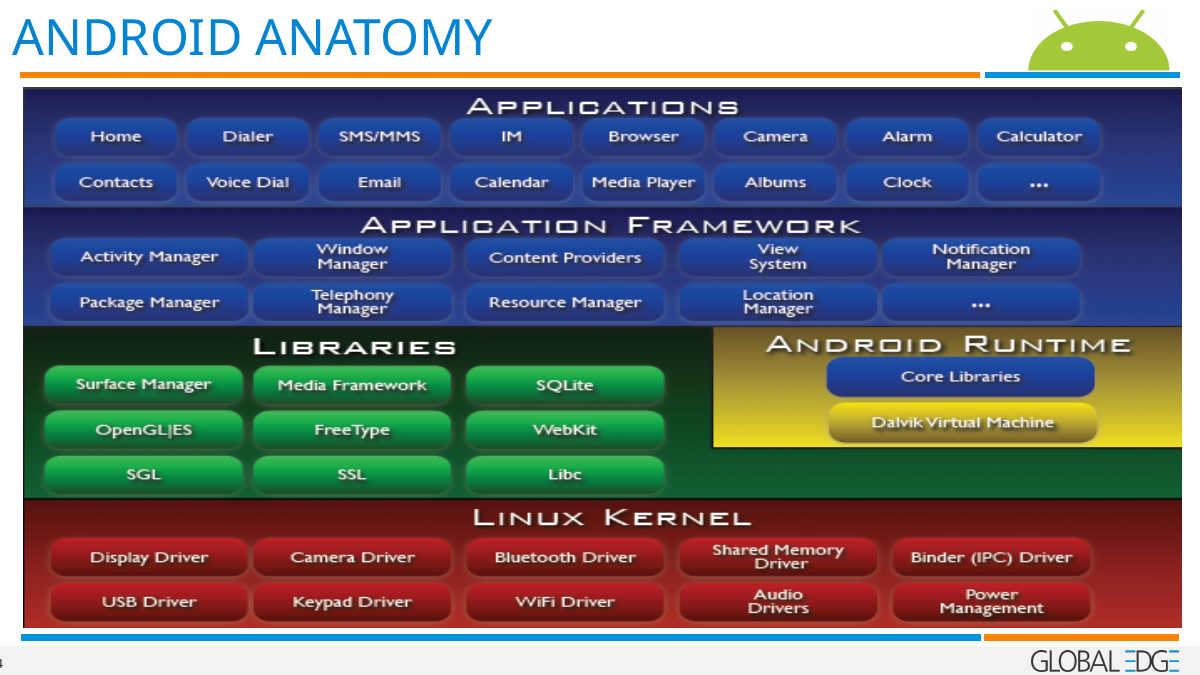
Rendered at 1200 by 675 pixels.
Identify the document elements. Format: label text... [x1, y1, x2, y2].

picture [23, 87, 1182, 628]
picture [1027, 9, 1170, 71]
picture [1031, 650, 1179, 672]
title ANDROID ANATOMY [12, 6, 1088, 66]
